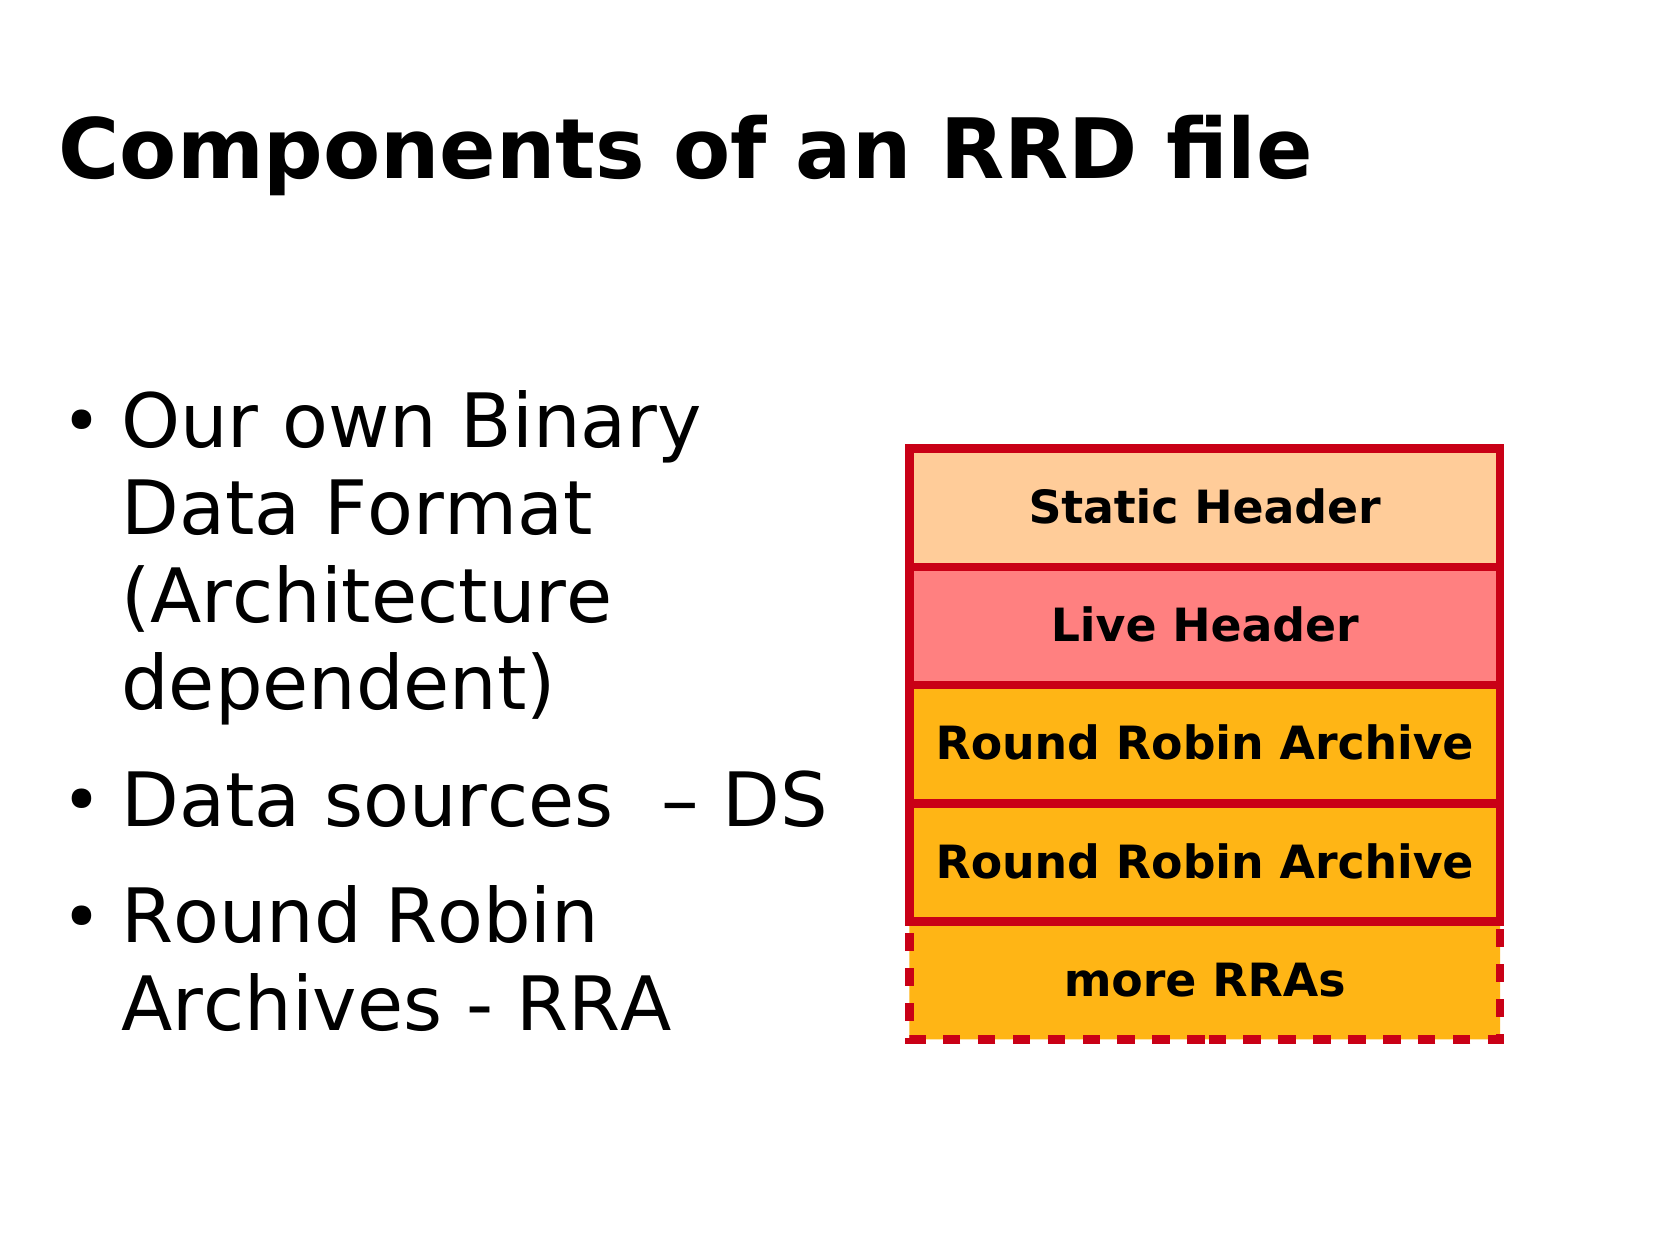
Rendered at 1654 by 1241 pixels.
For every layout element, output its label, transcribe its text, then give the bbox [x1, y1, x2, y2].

title Components of an RRD file [59, 75, 1607, 225]
list Our own Binary Data Format (Architecture dependent) Data sources – DS Round Robin Archives - RRA [50, 377, 851, 1146]
text_box Static Header [909, 448, 1501, 566]
text_box Live Header [909, 566, 1501, 686]
text_box more RRAs [909, 922, 1501, 1040]
text_box Round Robin Archive [909, 803, 1501, 922]
text_box Round Robin Archive [909, 686, 1501, 803]
